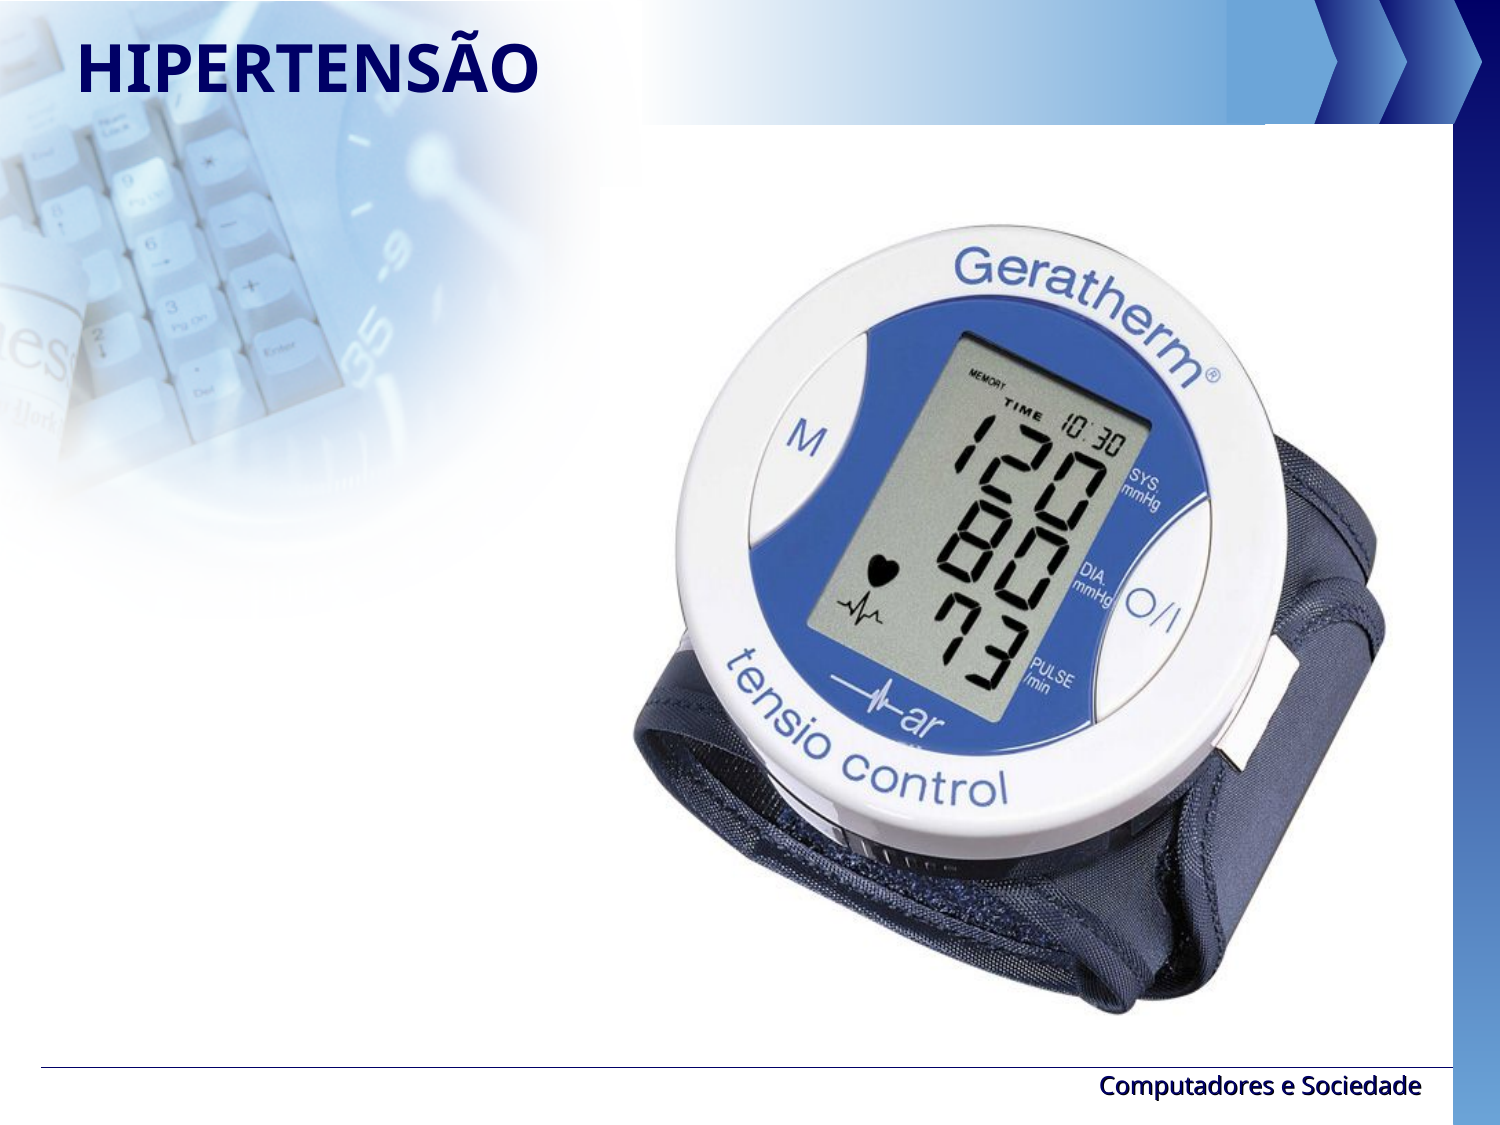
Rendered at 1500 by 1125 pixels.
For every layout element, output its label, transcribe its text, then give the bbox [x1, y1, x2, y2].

title HIPERTENSÃO [74, 0, 1300, 155]
picture [600, 187, 1426, 1051]
